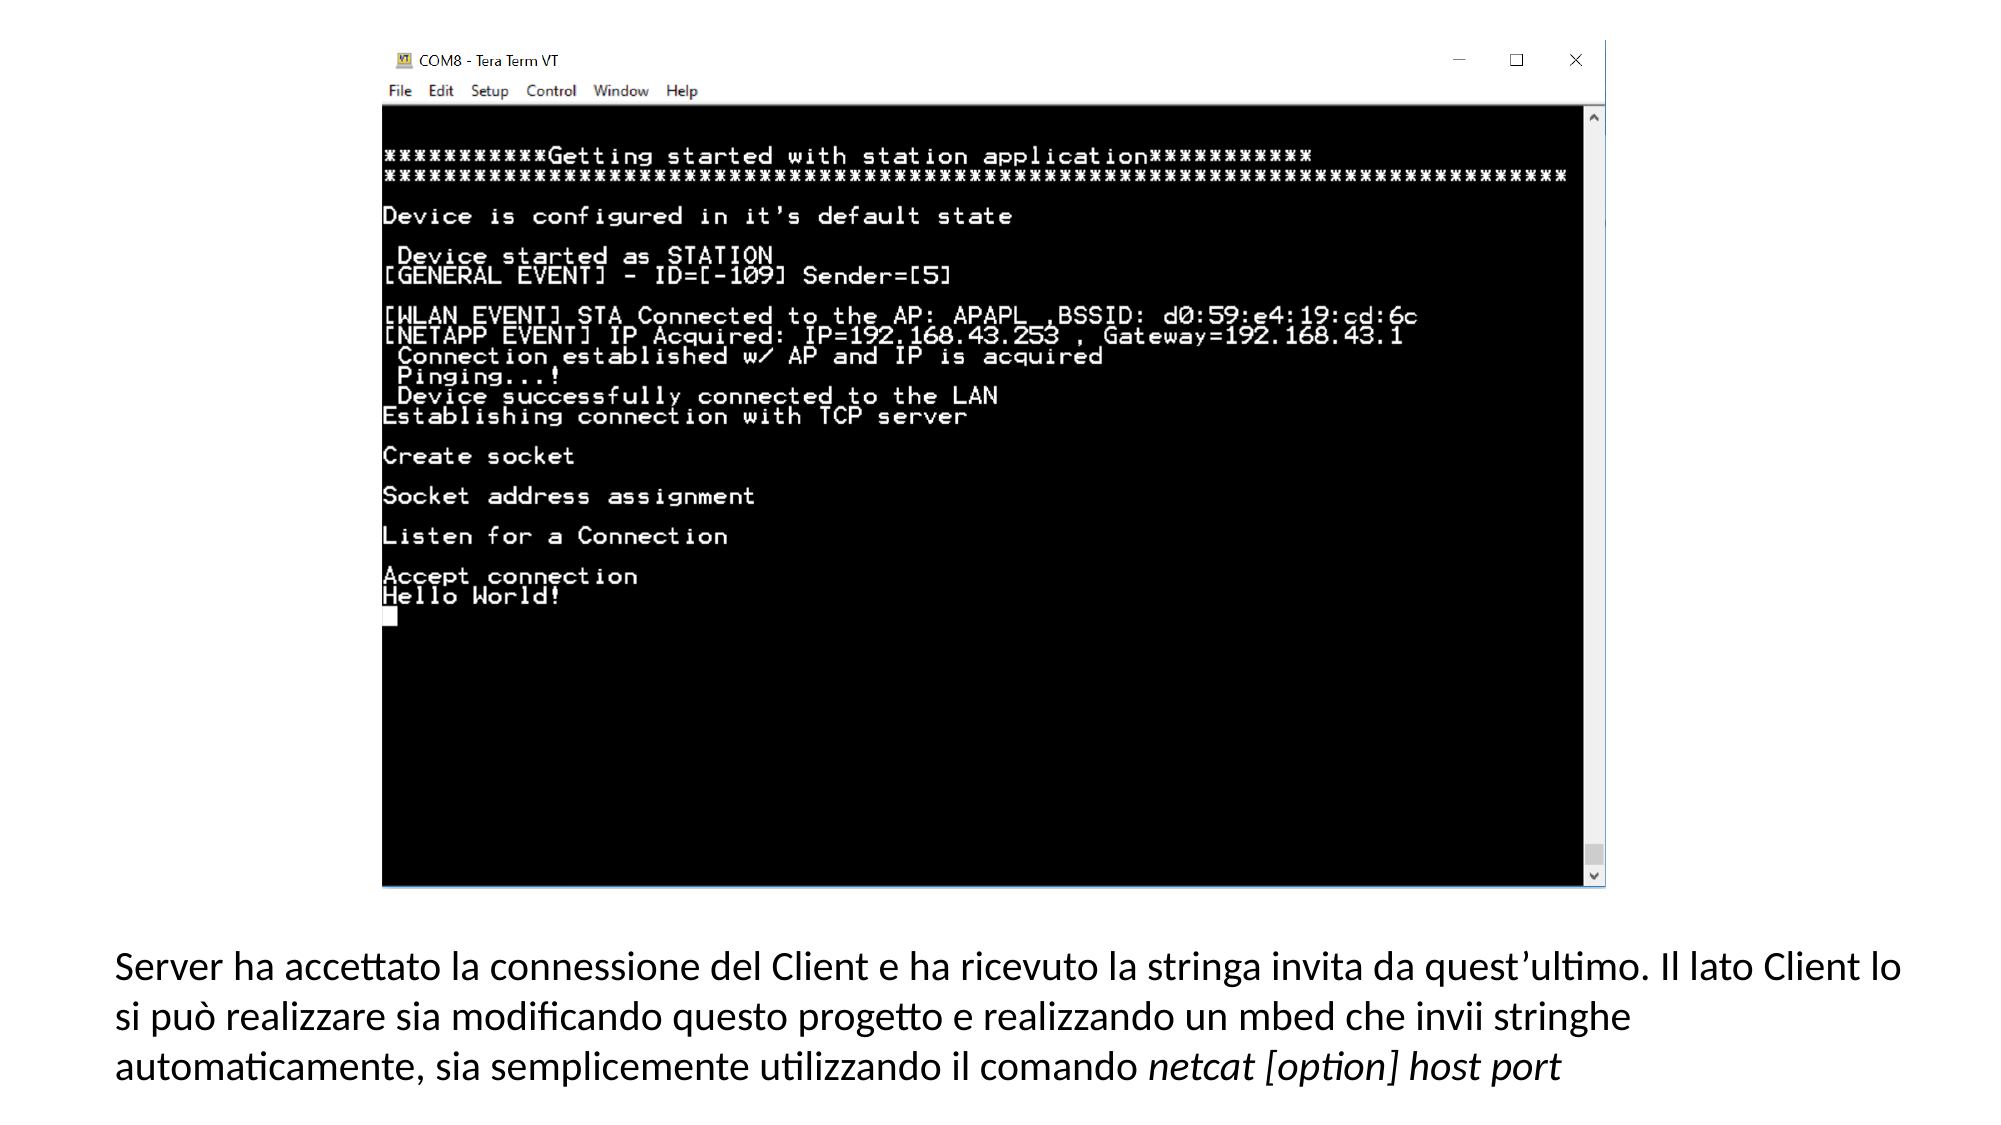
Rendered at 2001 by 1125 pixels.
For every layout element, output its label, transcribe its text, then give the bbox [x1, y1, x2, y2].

picture [382, 40, 1606, 889]
text_box Server ha accettato la connessione del Client e ha ricevuto la stringa invita da quest’ultimo. Il lato Client lo si può realizzare sia modificando questo progetto e realizzando un mbed che invii stringhe automaticamente, sia semplicemente utilizzando il comando netcat [option] host port [99, 931, 1924, 1099]
